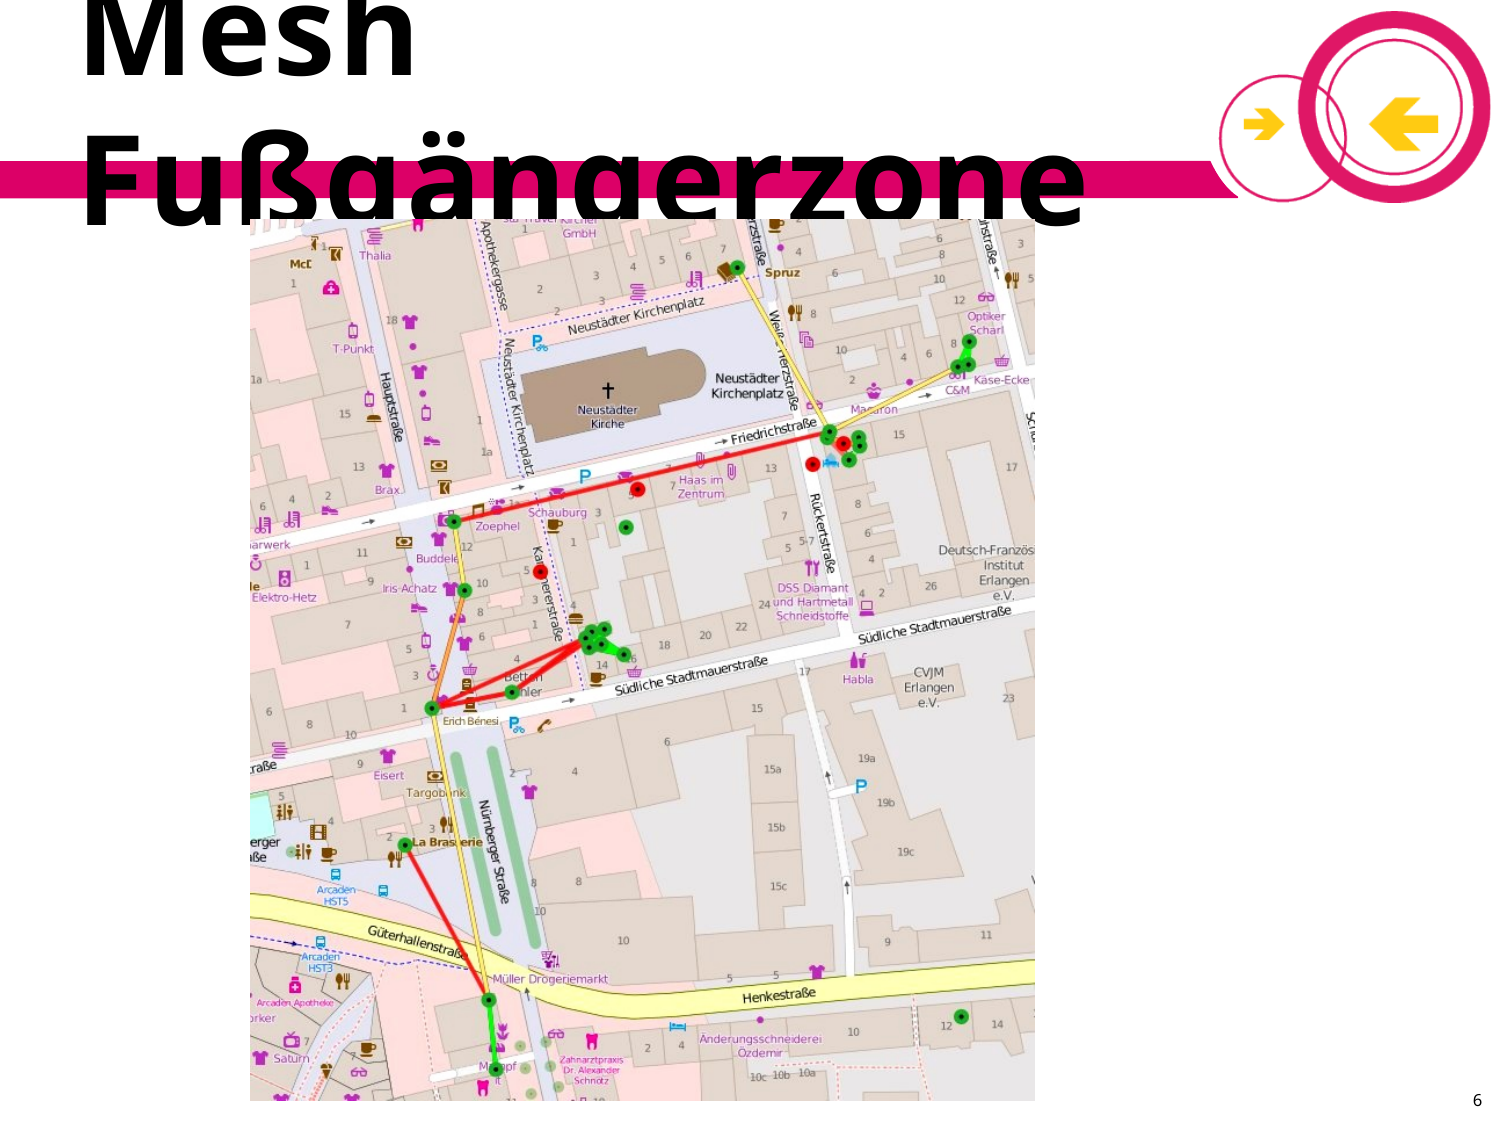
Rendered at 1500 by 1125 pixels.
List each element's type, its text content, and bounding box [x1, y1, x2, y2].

slide_number <Foliennummer> [1202, 1077, 1483, 1125]
picture [1218, 11, 1491, 203]
title Mesh Fußgängerzone [76, 40, 1258, 161]
picture [250, 219, 1035, 1101]
